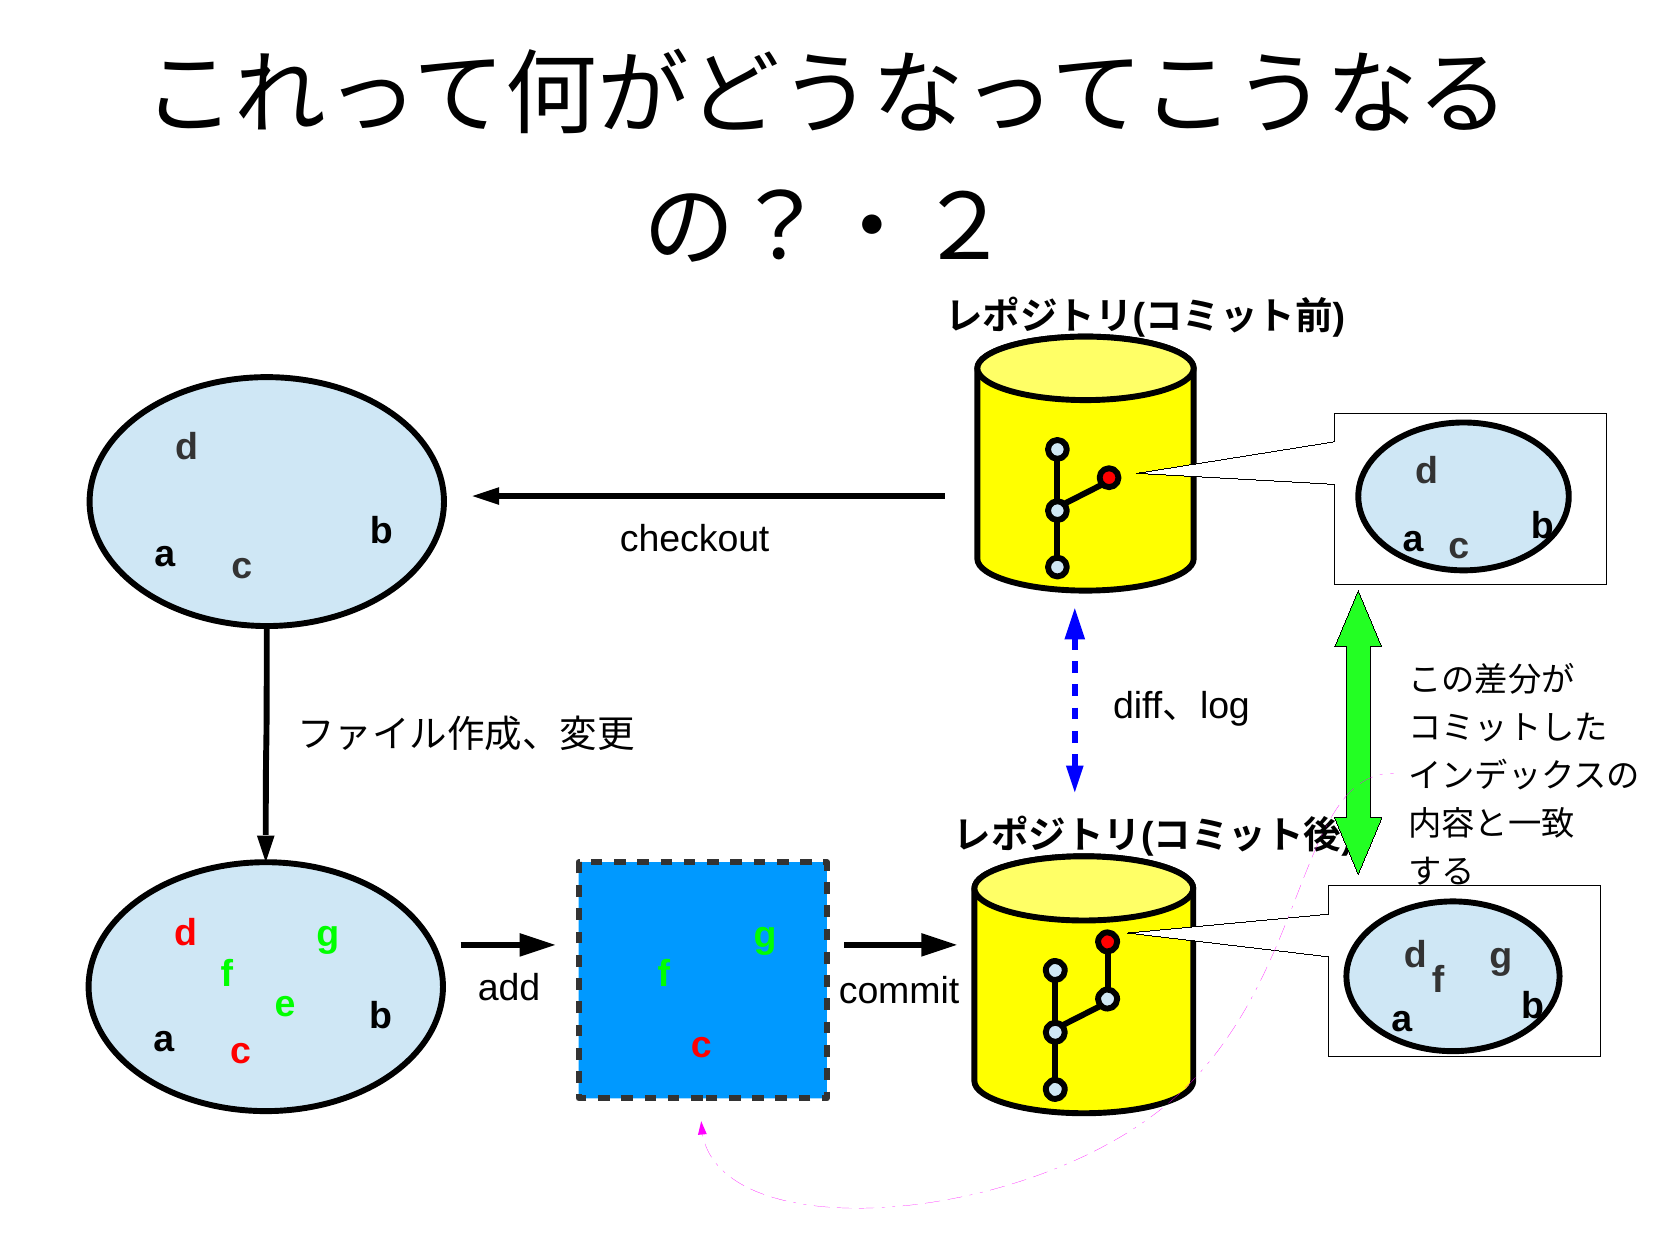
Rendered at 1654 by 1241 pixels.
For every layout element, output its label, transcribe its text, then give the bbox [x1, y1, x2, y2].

text_box next [974, 857, 1194, 921]
text_box c [676, 1015, 727, 1122]
text_box diff、log [1098, 667, 1253, 725]
text_box [974, 885, 1601, 1114]
text_box g [301, 905, 355, 964]
text_box [1334, 590, 1382, 875]
text_box d [159, 903, 213, 962]
text_box [977, 372, 1607, 591]
text_box next [977, 337, 1194, 401]
text_box d [1389, 926, 1442, 985]
text_box a [139, 524, 190, 583]
text_box a [1376, 990, 1427, 1049]
text_box g [738, 905, 792, 964]
text_box ファイル作成、変更 [282, 696, 615, 750]
text_box b [354, 987, 407, 1046]
text_box a [138, 1009, 189, 1068]
text_box d [1400, 441, 1462, 510]
text_box add [463, 958, 556, 1016]
text_box checkout [604, 510, 785, 567]
text_box e [259, 975, 311, 1034]
text_box b [355, 502, 408, 561]
title これって何がどうなってこうなるの？・２ [82, 49, 1571, 257]
text_box f [642, 944, 686, 1003]
text_box d [160, 418, 214, 477]
text_box f [205, 944, 249, 1003]
text_box [89, 377, 444, 627]
text_box b [1516, 496, 1578, 564]
text_box c [1433, 517, 1492, 585]
text_box f [1417, 951, 1460, 1010]
text_box b [1506, 976, 1559, 1035]
text_box [88, 862, 443, 1112]
text_box レポジトリ(コミット後) [938, 798, 1295, 857]
text_box レポジトリ(コミット前) [930, 278, 1286, 337]
text_box a [1387, 510, 1447, 578]
text_box [578, 862, 827, 1099]
text_box c [216, 536, 267, 595]
text_box g [1474, 927, 1528, 986]
text_box この差分が コミットした インデックスの 内容と一致 する [1393, 645, 1627, 827]
text_box c [215, 1021, 266, 1128]
text_box commit [827, 962, 975, 1020]
